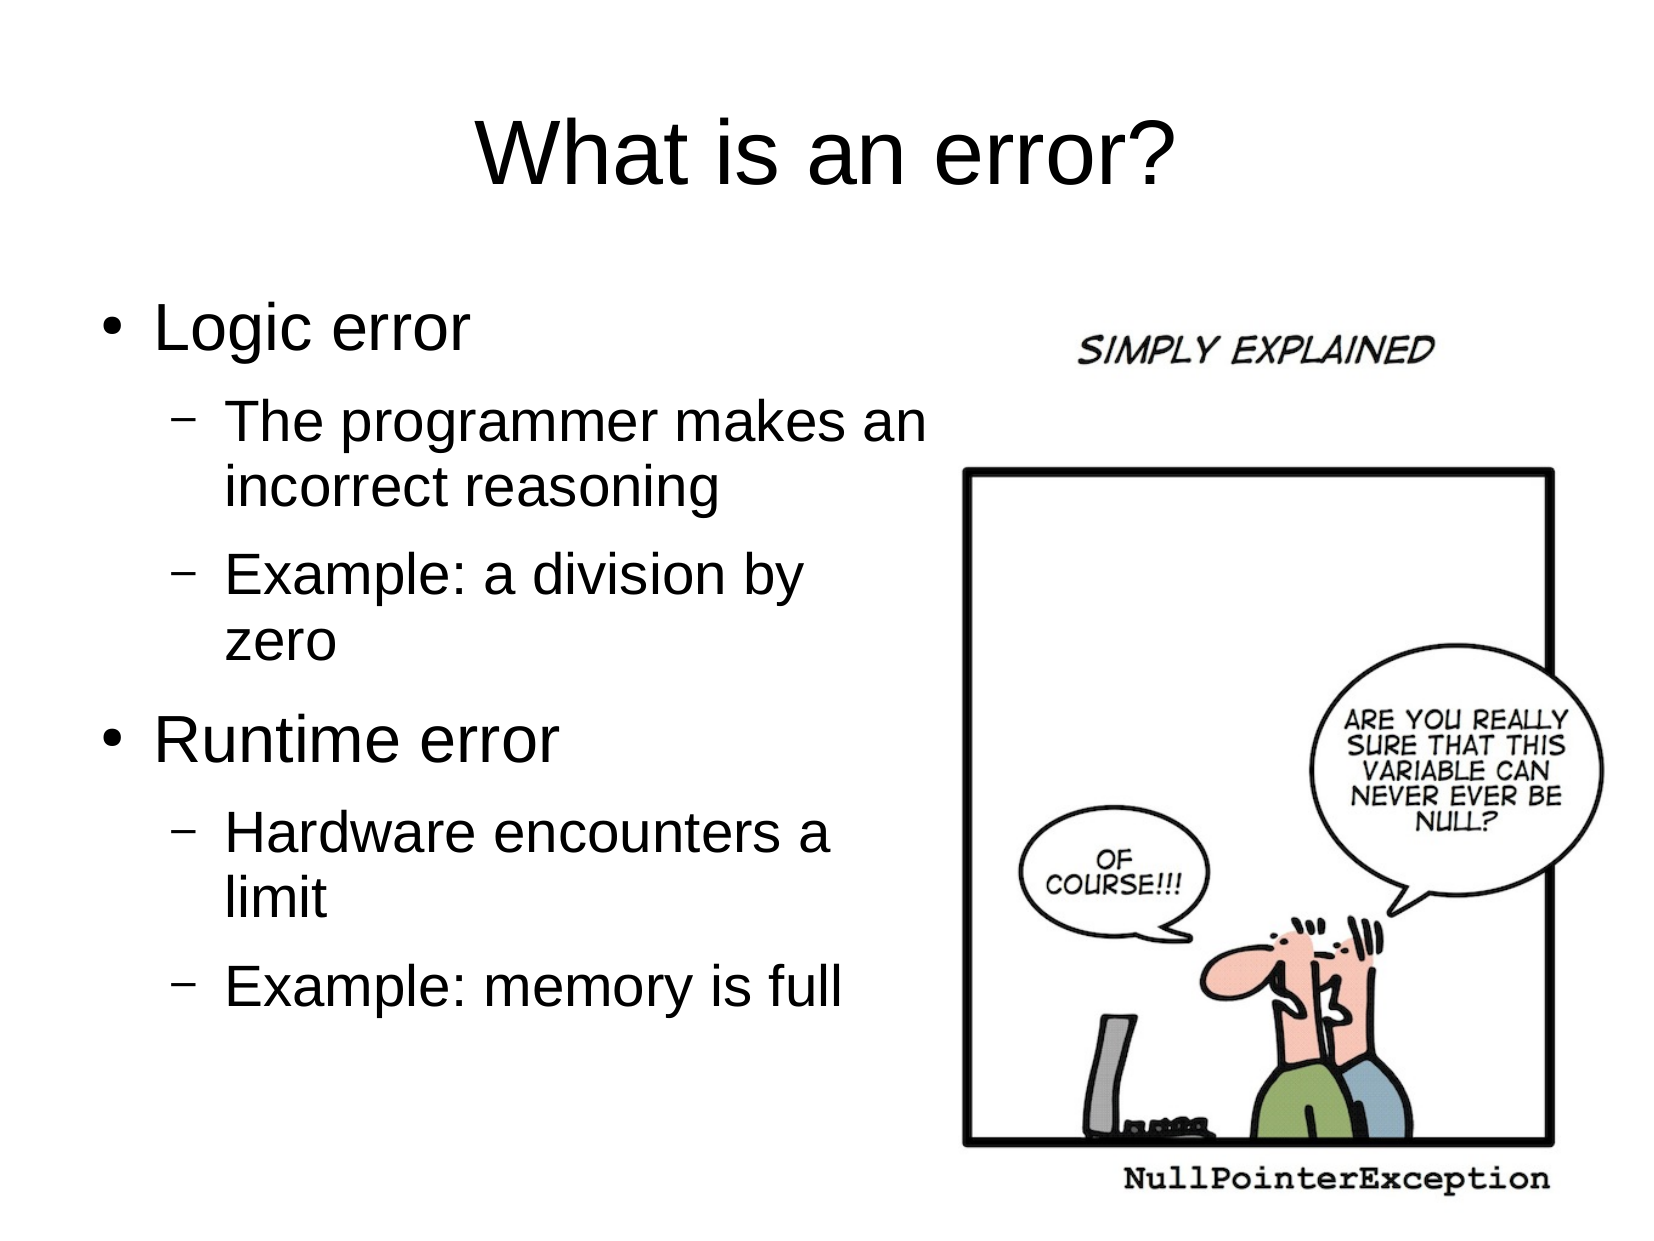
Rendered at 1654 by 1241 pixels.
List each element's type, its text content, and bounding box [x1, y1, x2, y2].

picture [931, 301, 1629, 1216]
title What is an error? [82, 49, 1571, 257]
list Logic error The programmer makes an incorrect reasoning Example: a division by zero Runtime error Hardware encounters a limit Example: memory is full [82, 290, 931, 1219]
